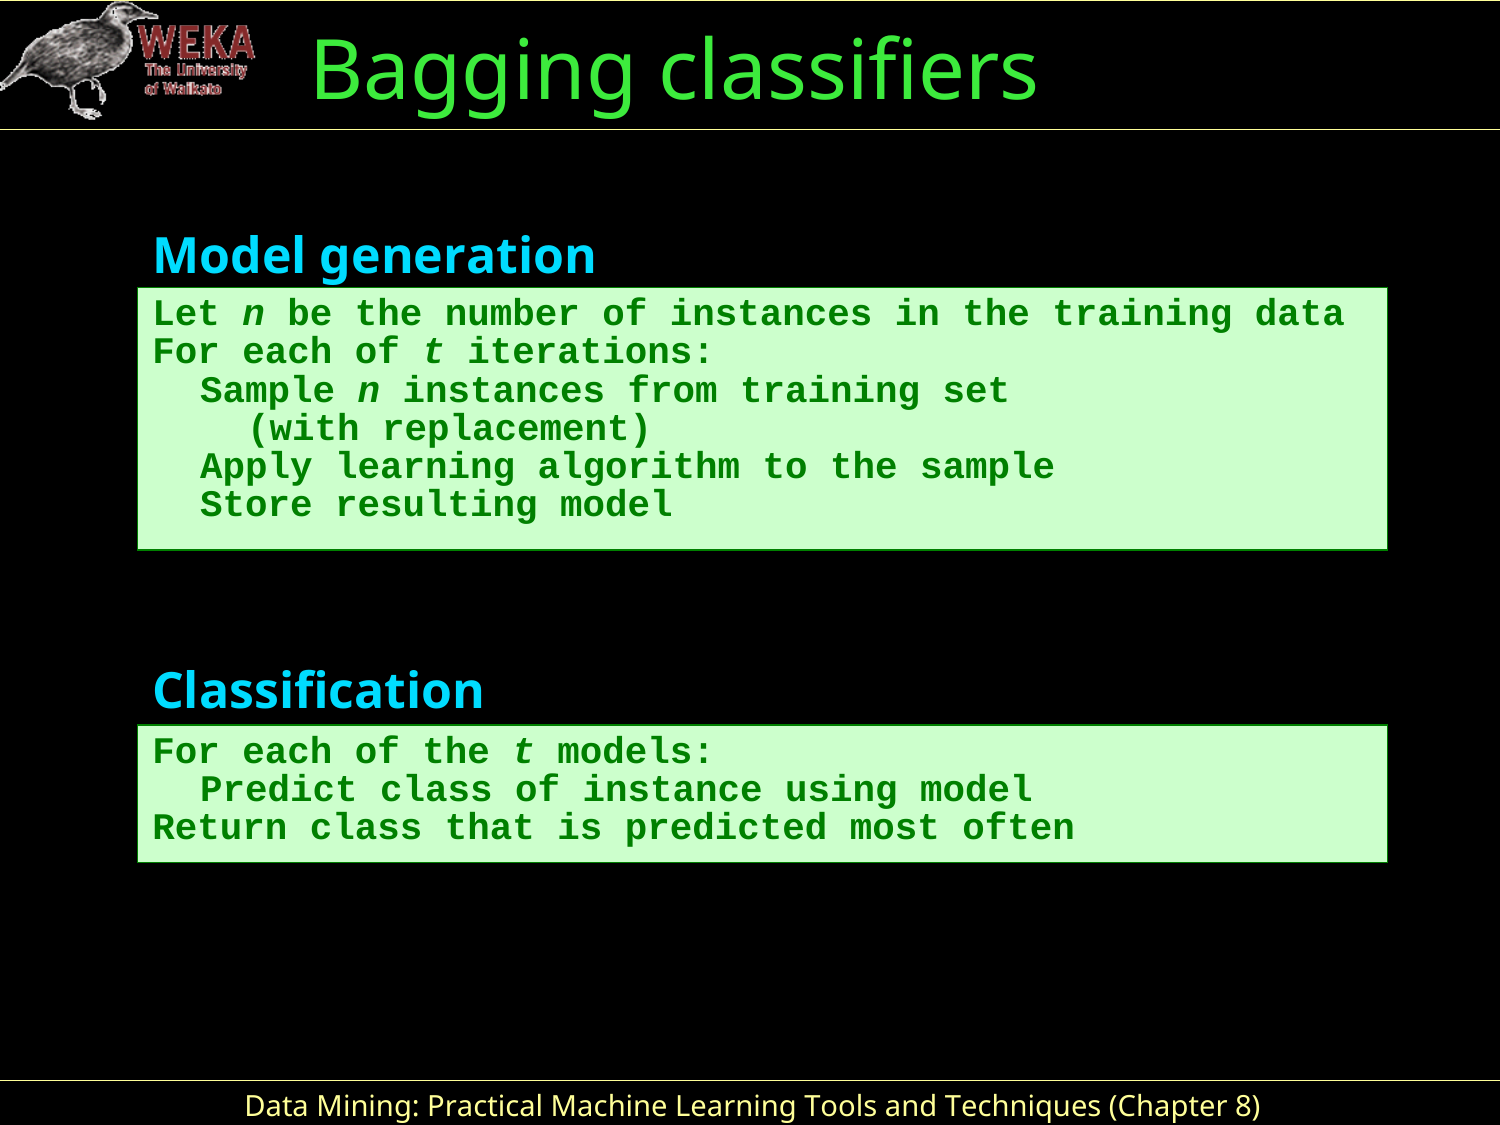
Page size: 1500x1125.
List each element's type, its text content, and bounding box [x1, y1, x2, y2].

text_box For each of the t models: Predict class of instance using model Return class that is predicted most often [137, 725, 1388, 863]
text_box Let n be the number of instances in the training data For each of t iterations: Sample n instances from training set (with replacement) Apply learning algorithm to the sample Store resulting model [137, 287, 1388, 550]
text_box Model generation [137, 212, 1325, 303]
picture [0, 1, 266, 129]
text_box Classification [137, 647, 1325, 738]
title Bagging classifiers [295, 0, 1500, 148]
